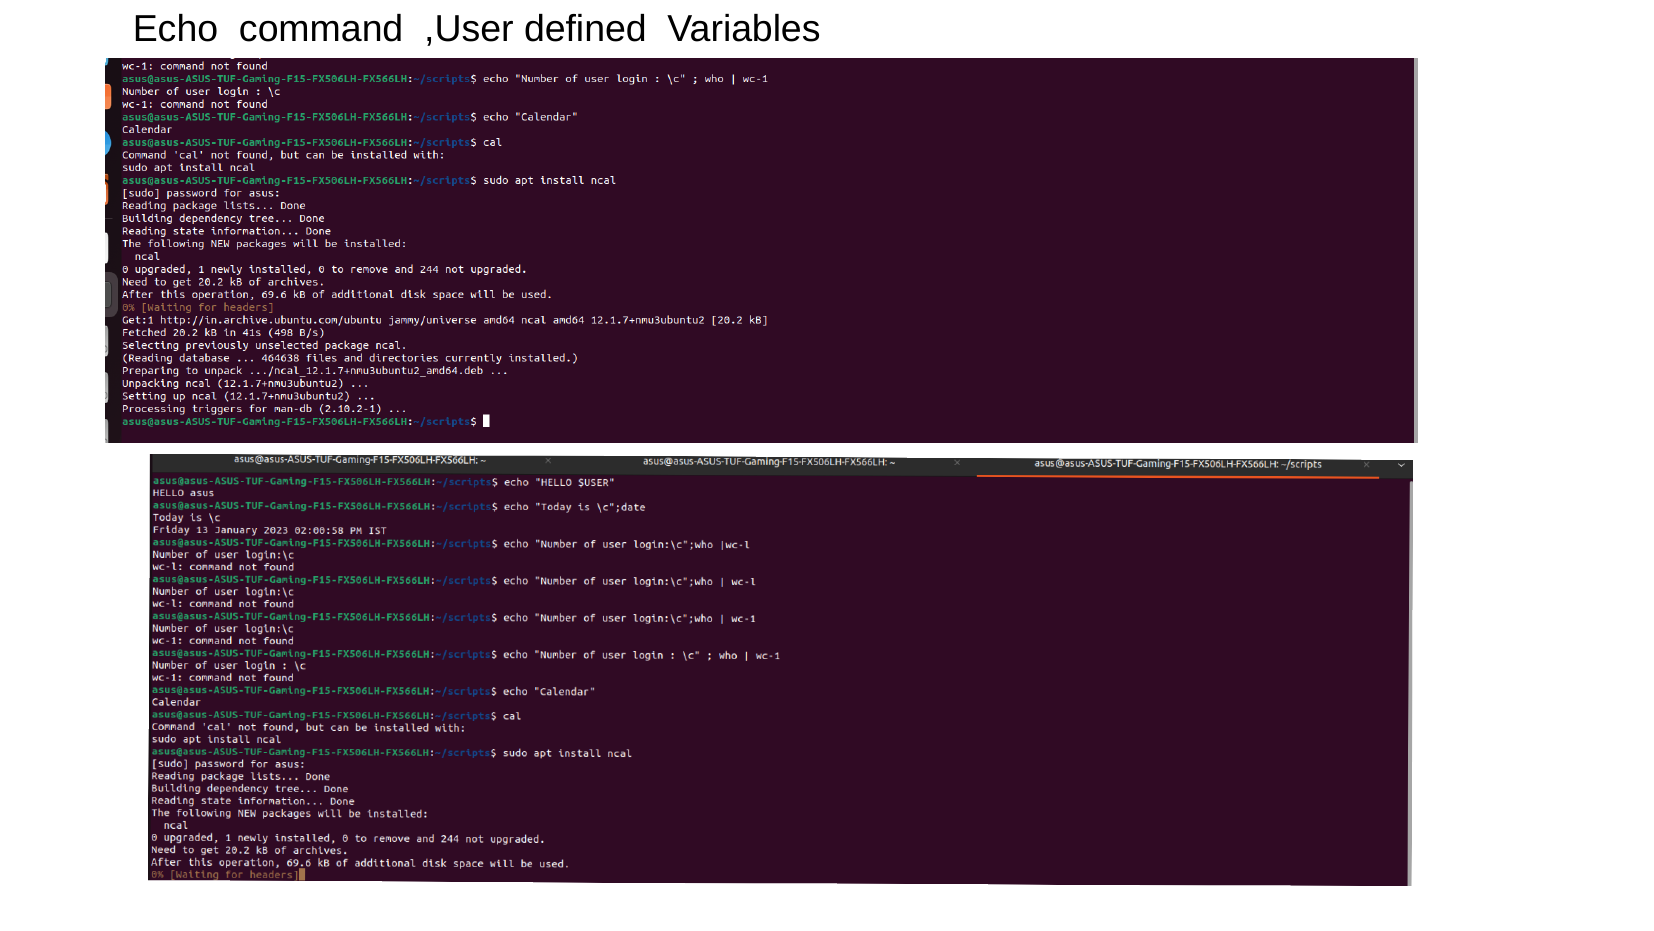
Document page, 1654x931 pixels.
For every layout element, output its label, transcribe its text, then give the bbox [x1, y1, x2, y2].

picture [105, 58, 1418, 443]
picture [147, 453, 1413, 886]
text_box Echo command ,User defined Variables [118, 0, 1388, 57]
